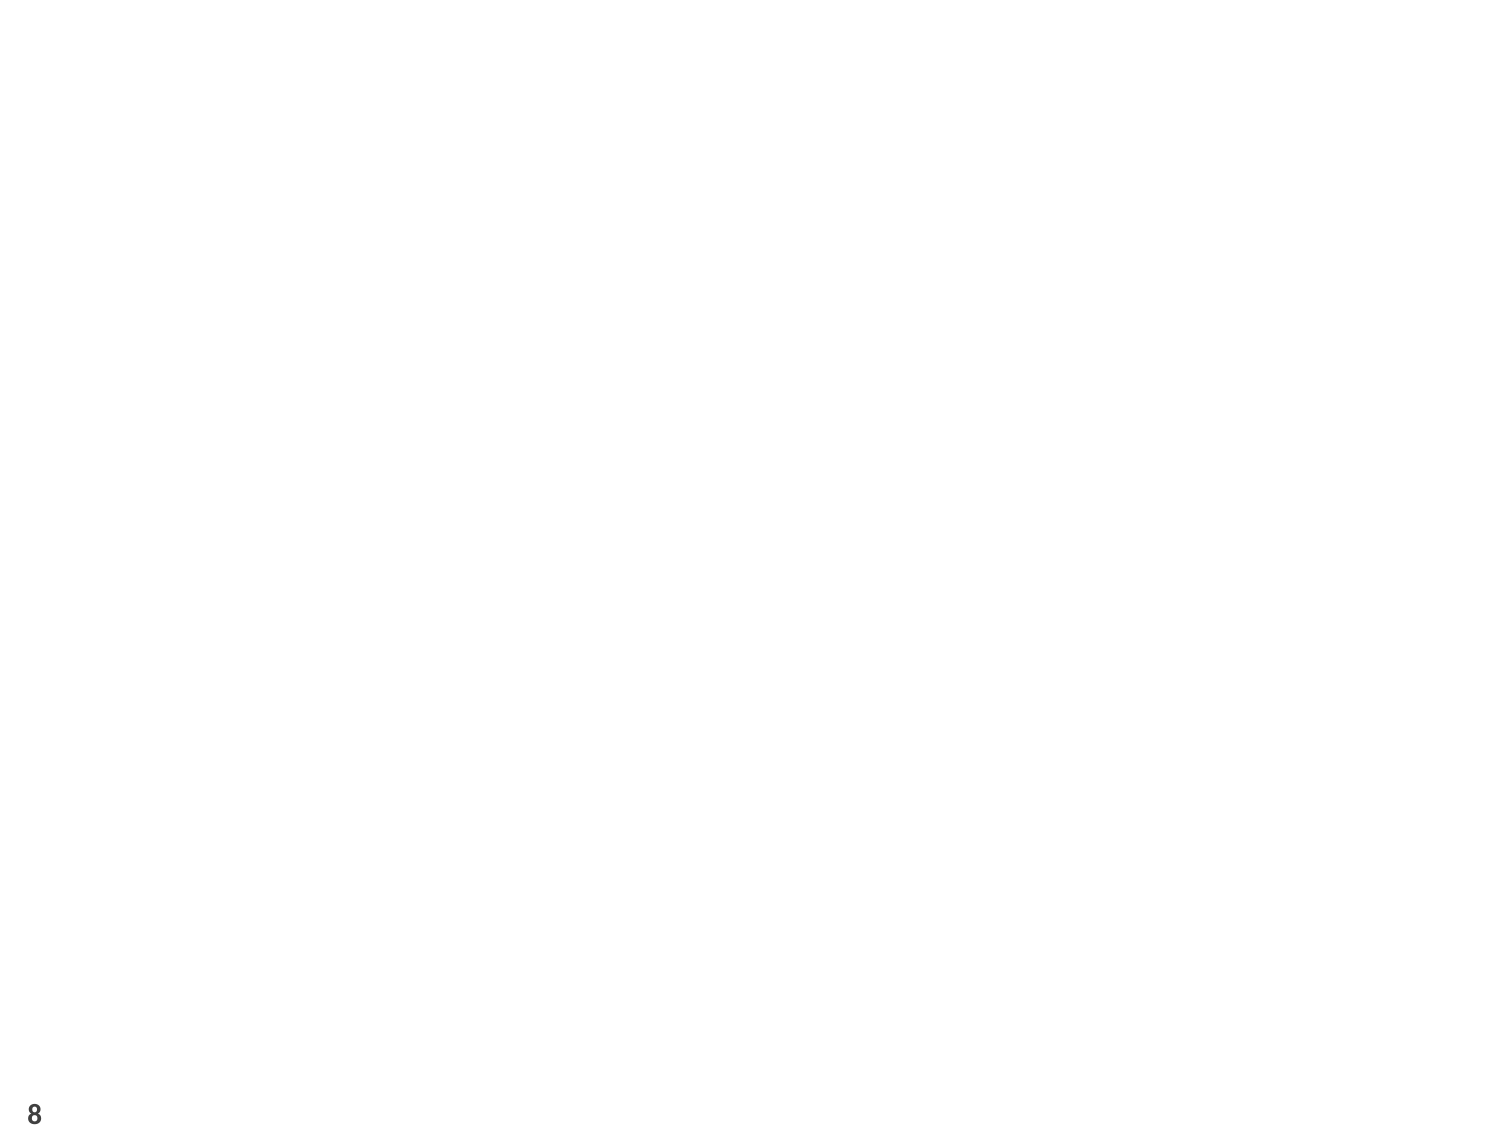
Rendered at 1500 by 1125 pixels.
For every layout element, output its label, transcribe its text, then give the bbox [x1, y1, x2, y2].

text_box <number> [12, 1052, 363, 1113]
